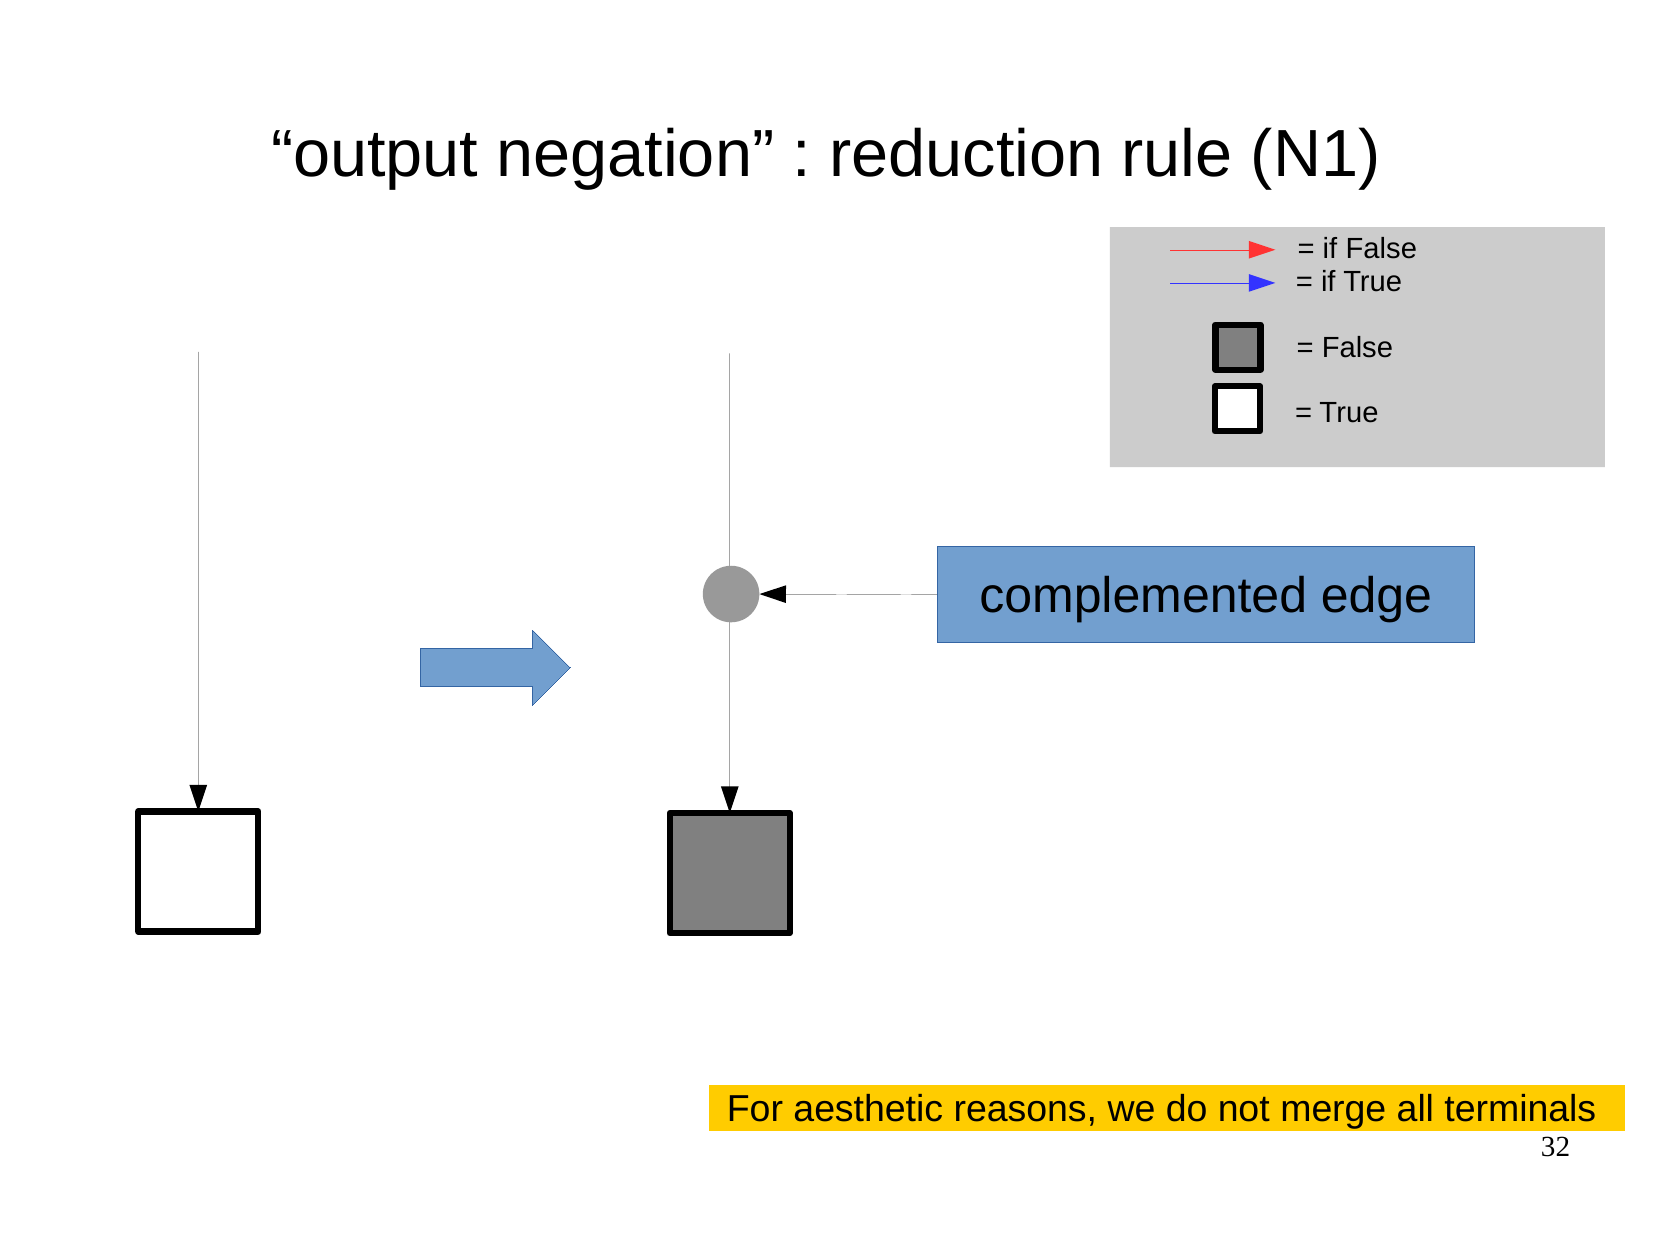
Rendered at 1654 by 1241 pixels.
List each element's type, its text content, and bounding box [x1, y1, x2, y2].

text_box [138, 811, 259, 932]
text_box [702, 565, 760, 623]
text_box complemented edge [937, 546, 1475, 643]
text_box [1215, 386, 1261, 432]
text_box [1215, 324, 1261, 370]
text_box For aesthetic reasons, we do not merge all terminals [709, 1085, 1625, 1131]
title “output negation” : reduction rule (N1) [82, 49, 1571, 257]
text_box [420, 630, 571, 706]
text_box [669, 813, 790, 934]
text_box = if False = if True = False = True [1109, 227, 1605, 468]
